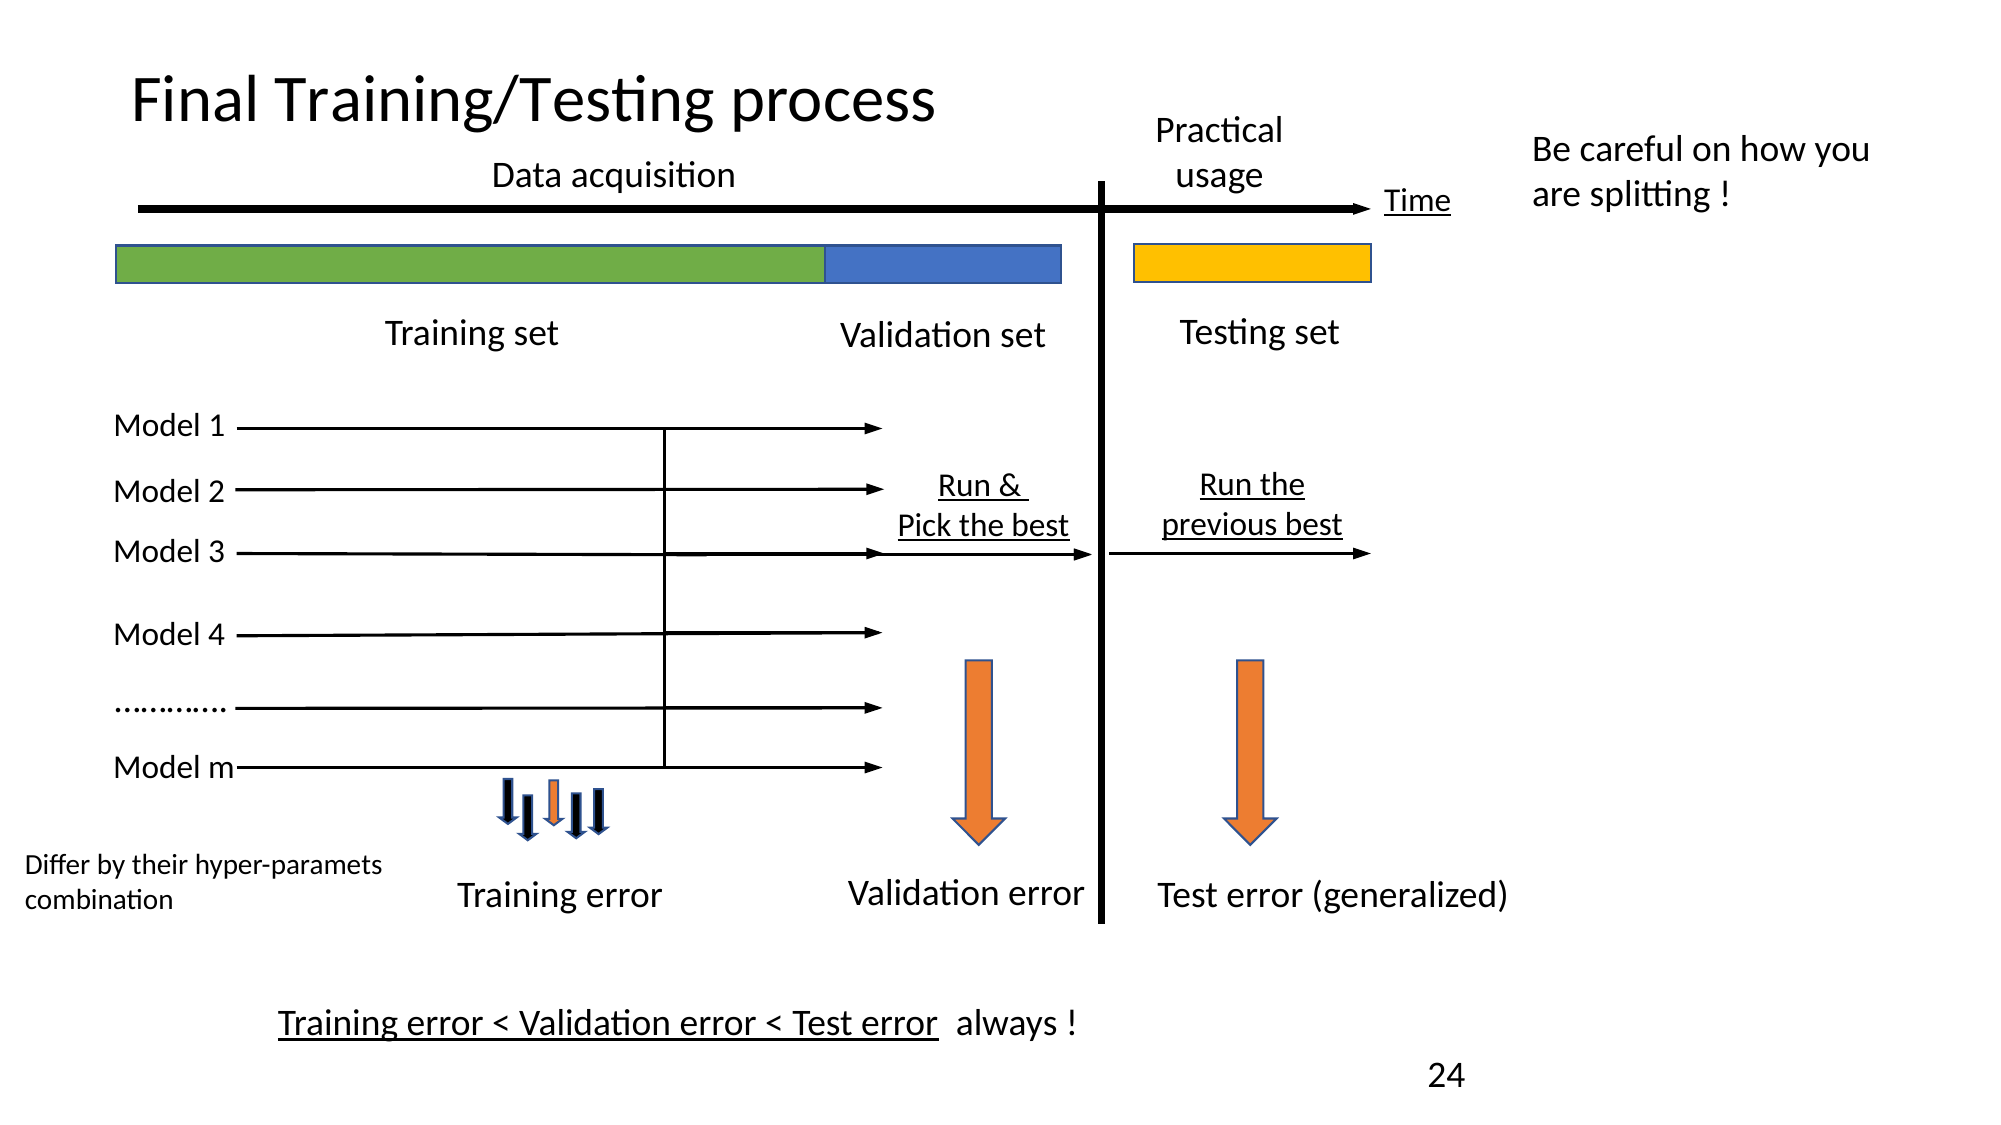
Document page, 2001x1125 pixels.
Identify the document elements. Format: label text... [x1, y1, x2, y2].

text_box Be careful on how you are splitting ! [1517, 116, 1940, 223]
text_box Model 2 [98, 461, 246, 518]
text_box Practical usage [1134, 97, 1306, 204]
text_box Run & Pick the best [882, 456, 1086, 593]
text_box [1134, 244, 1371, 282]
text_box Data acquisition [476, 142, 883, 204]
text_box Testing set [1164, 299, 1420, 361]
text_box [545, 780, 563, 826]
text_box [589, 789, 608, 835]
text_box Model 1 [98, 395, 250, 452]
text_box Run the previous best [1122, 454, 1383, 551]
text_box Test error (generalized) [1142, 862, 1536, 924]
text_box Validation error [832, 860, 1116, 921]
text_box [1412, 1042, 1863, 1103]
text_box [567, 793, 585, 839]
text_box Model 3 [98, 521, 246, 578]
text_box [116, 245, 1061, 283]
text_box Training error < Validation error < Test error always ! [262, 990, 1097, 1052]
text_box Final Training/Testing process [116, 46, 1165, 143]
text_box [952, 660, 1006, 845]
text_box Time [1369, 170, 1470, 227]
text_box Training set [369, 300, 724, 362]
text_box Validation set [825, 302, 1081, 364]
text_box Differ by their hyper-paramets combination [9, 837, 435, 924]
text_box Training error [442, 862, 683, 923]
text_box Model m [98, 737, 261, 794]
text_box [519, 795, 537, 841]
text_box Model 4 [98, 604, 261, 661]
text_box [499, 778, 517, 824]
text_box [1223, 660, 1277, 845]
text_box …………. [99, 667, 326, 729]
